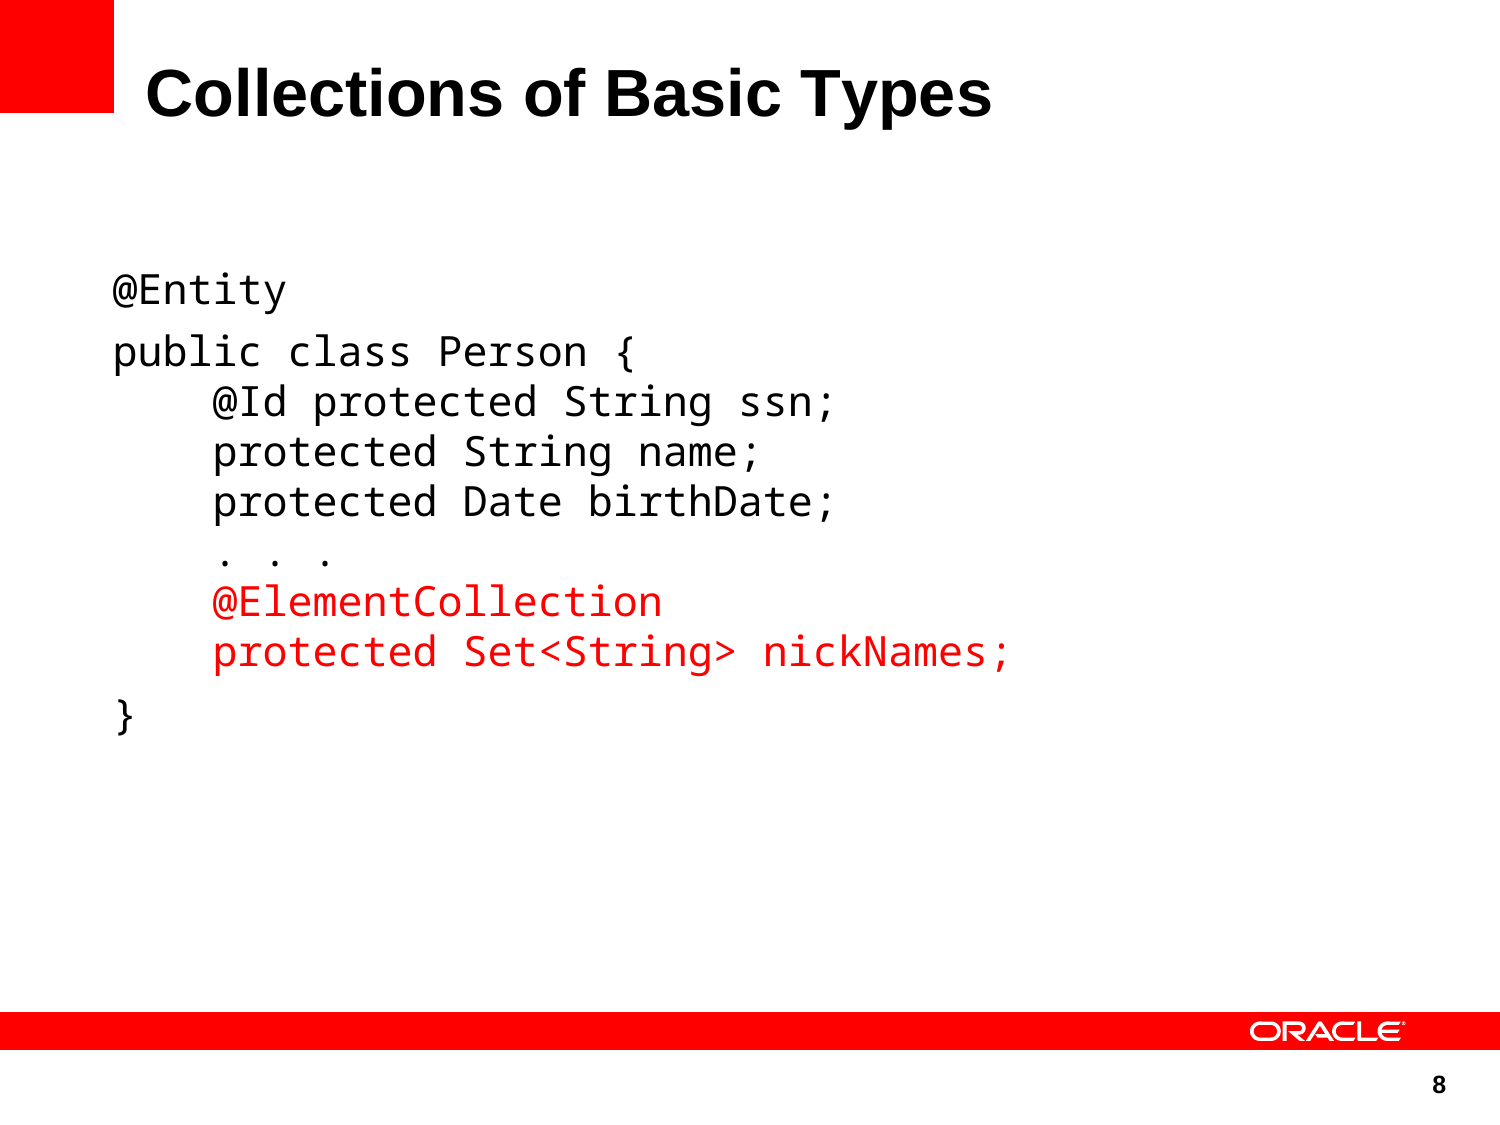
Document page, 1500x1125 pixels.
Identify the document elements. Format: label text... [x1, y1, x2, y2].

picture [0, 1012, 1500, 1050]
title Collections of Basic Types [145, 49, 1390, 190]
picture [0, 0, 114, 113]
list @Entity public class Person { @Id protected String ssn; protected String name; protected Date birthDate; . . . @ElementCollection protected Set<String> nickNames; } [112, 262, 1349, 961]
